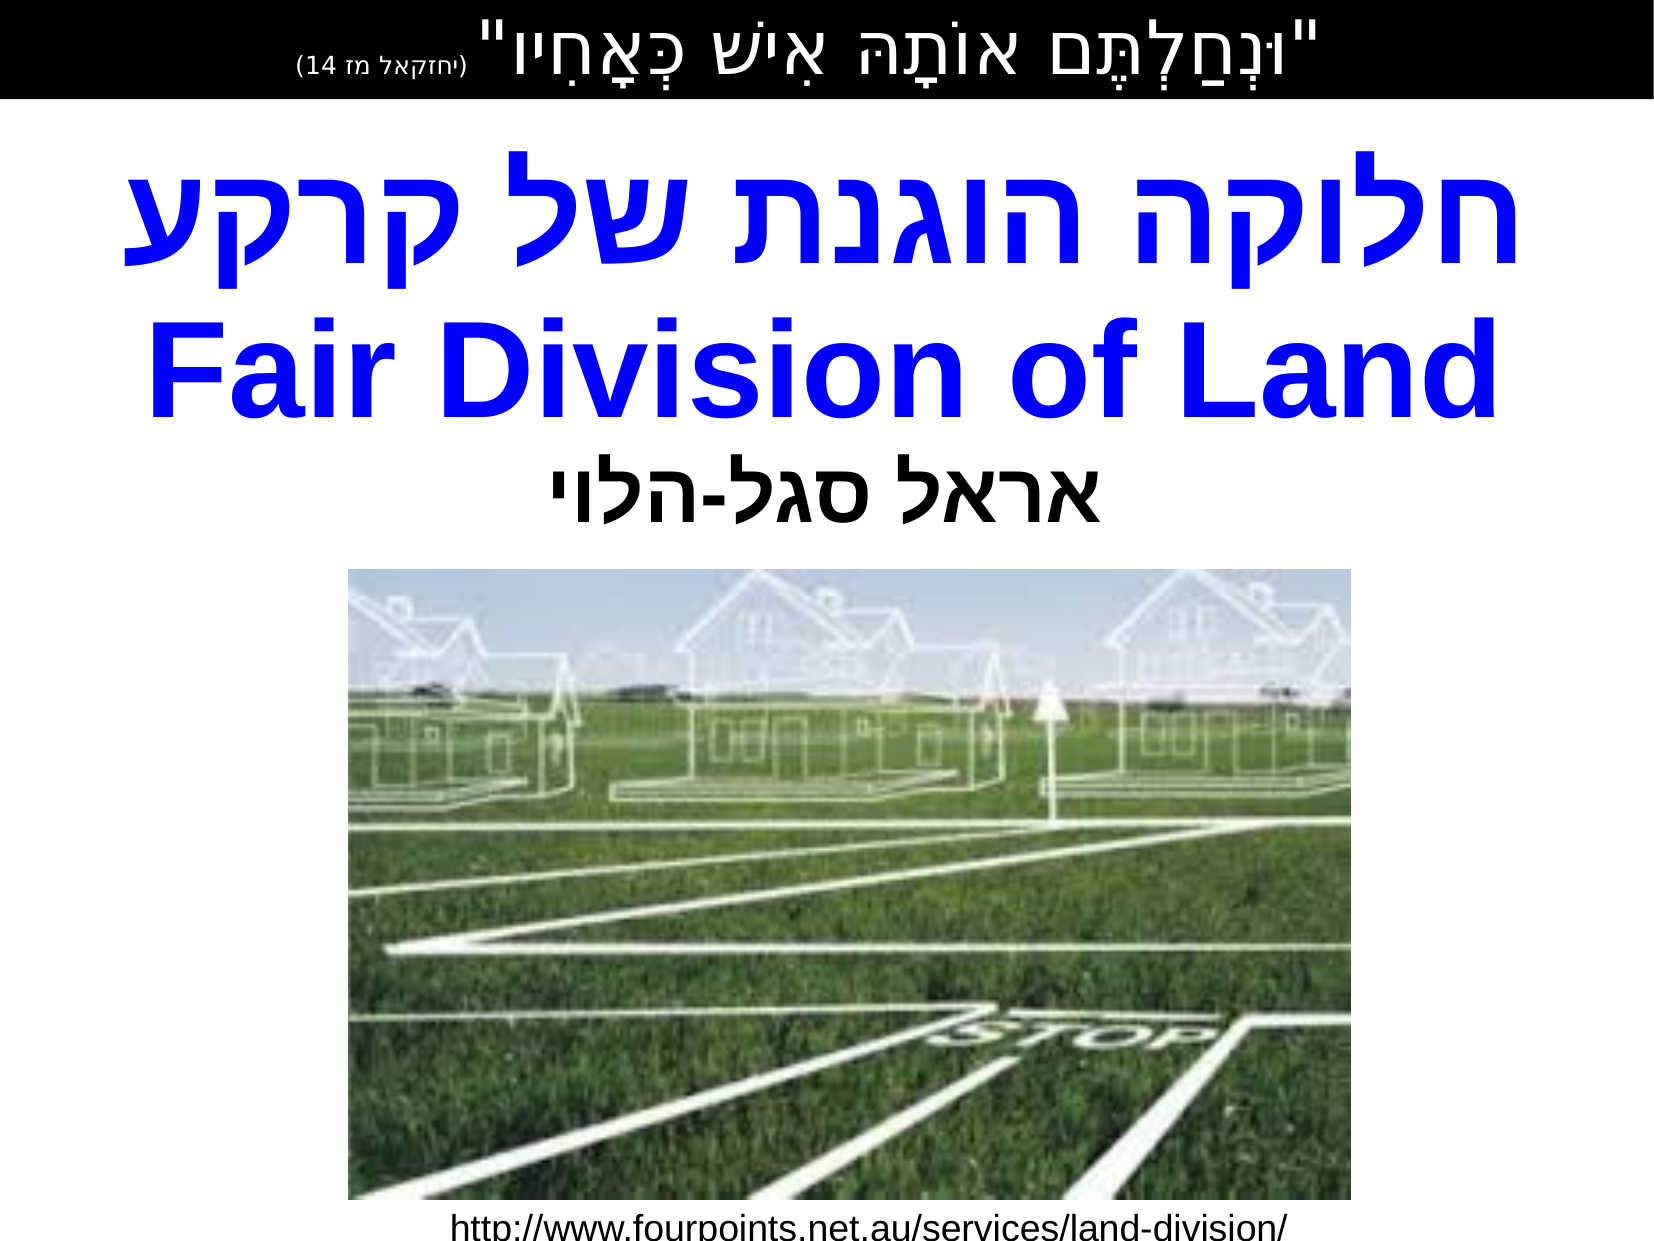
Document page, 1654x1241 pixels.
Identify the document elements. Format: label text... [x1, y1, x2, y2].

text_box http://www.fourpoints.net.au/services/land-division/ [435, 1200, 1304, 1241]
text_box "וּנְחַלְתֶּם אוֹתָהּ אִישׁ כְּאָחִיו" (יחזקאל מז 14) [0, 0, 1654, 100]
title חלוקה הוגנת של קרקע Fair Division of Land אראל סגל-הלוי [30, 139, 1621, 541]
picture [348, 569, 1351, 1201]
